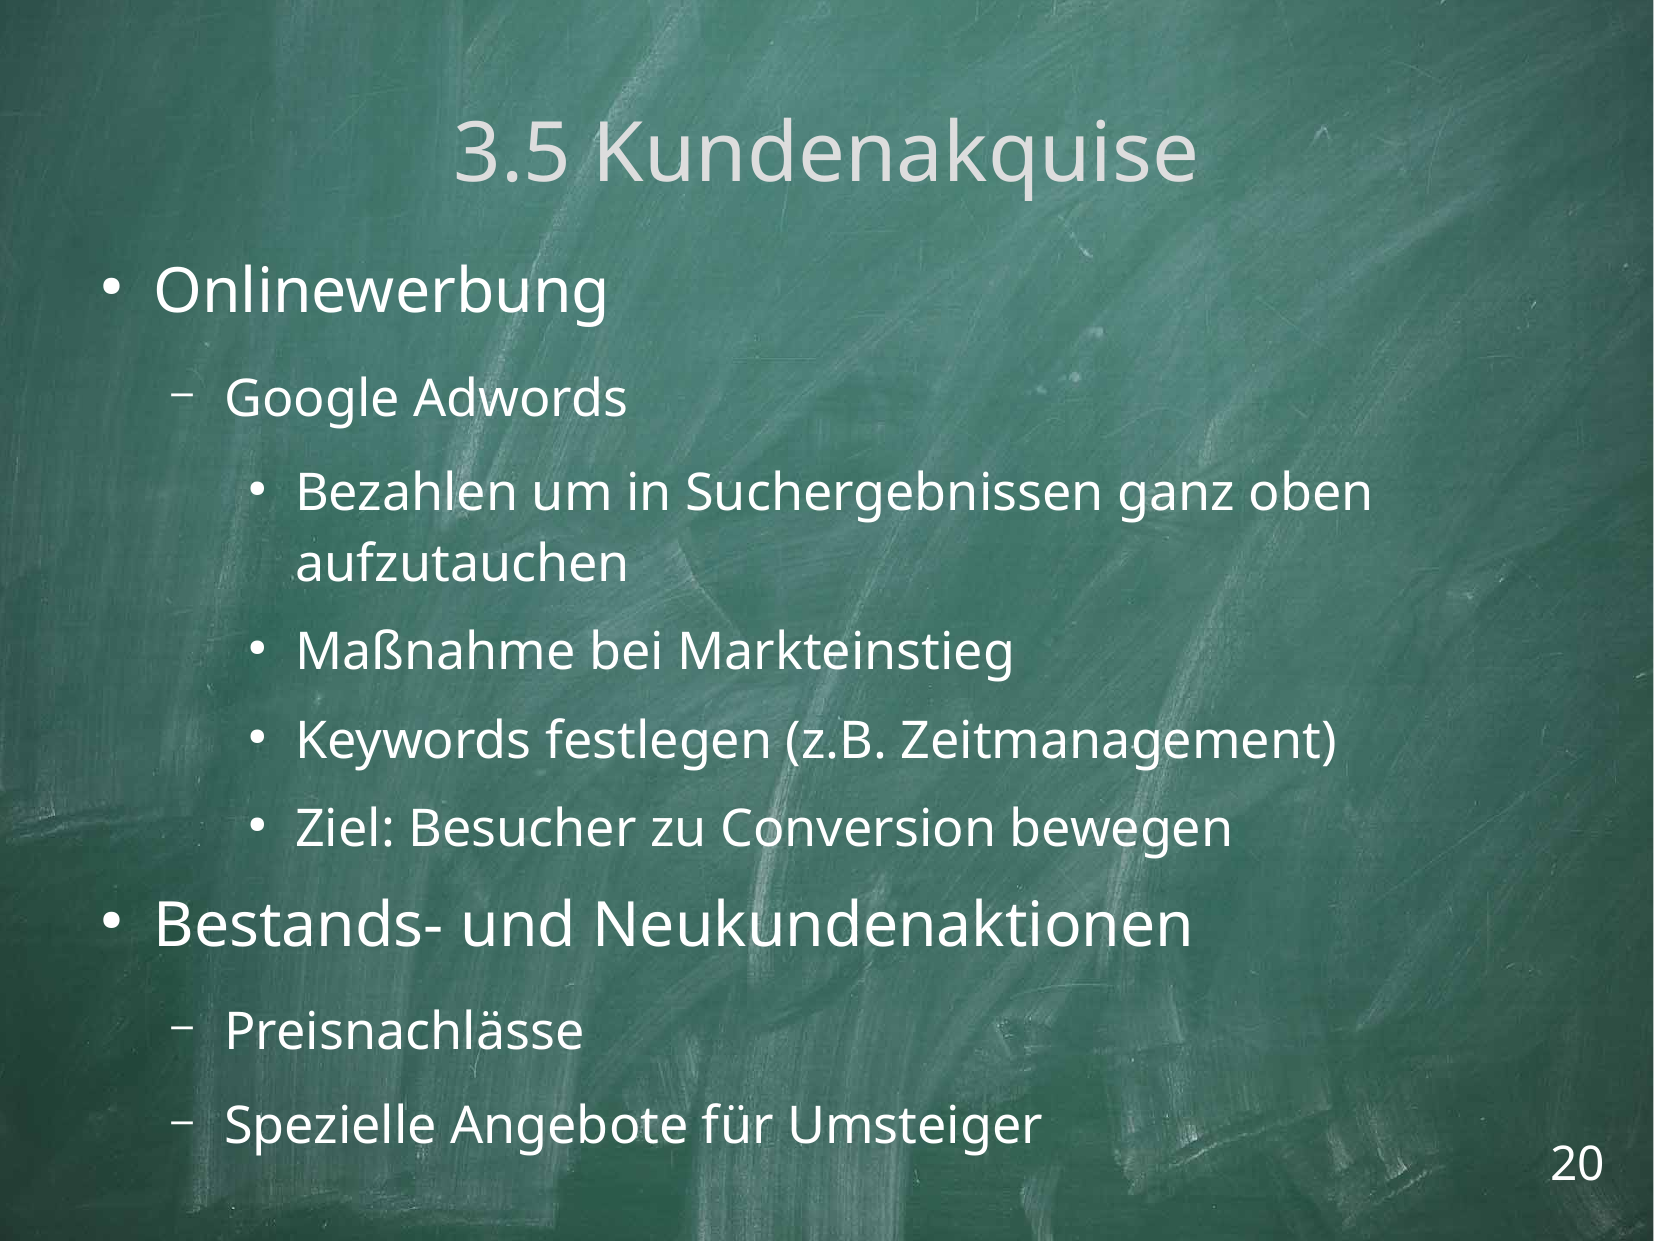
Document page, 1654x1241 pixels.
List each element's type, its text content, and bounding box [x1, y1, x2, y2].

title 3.5 Kundenakquise [250, 47, 1403, 246]
picture [0, 0, 1654, 1241]
text_box 20 [1535, 1122, 1654, 1200]
list Onlinewerbung Google Adwords Bezahlen um in Suchergebnissen ganz oben aufzutauchen Maßnahme bei Markteinstieg Keywords festlegen (z.B. Zeitmanagement) Ziel: Besucher zu Conversion bewegen Bestands- und Neukundenaktionen Preisnachlässe Spezielle Angebote für Umsteiger [82, 246, 1571, 966]
